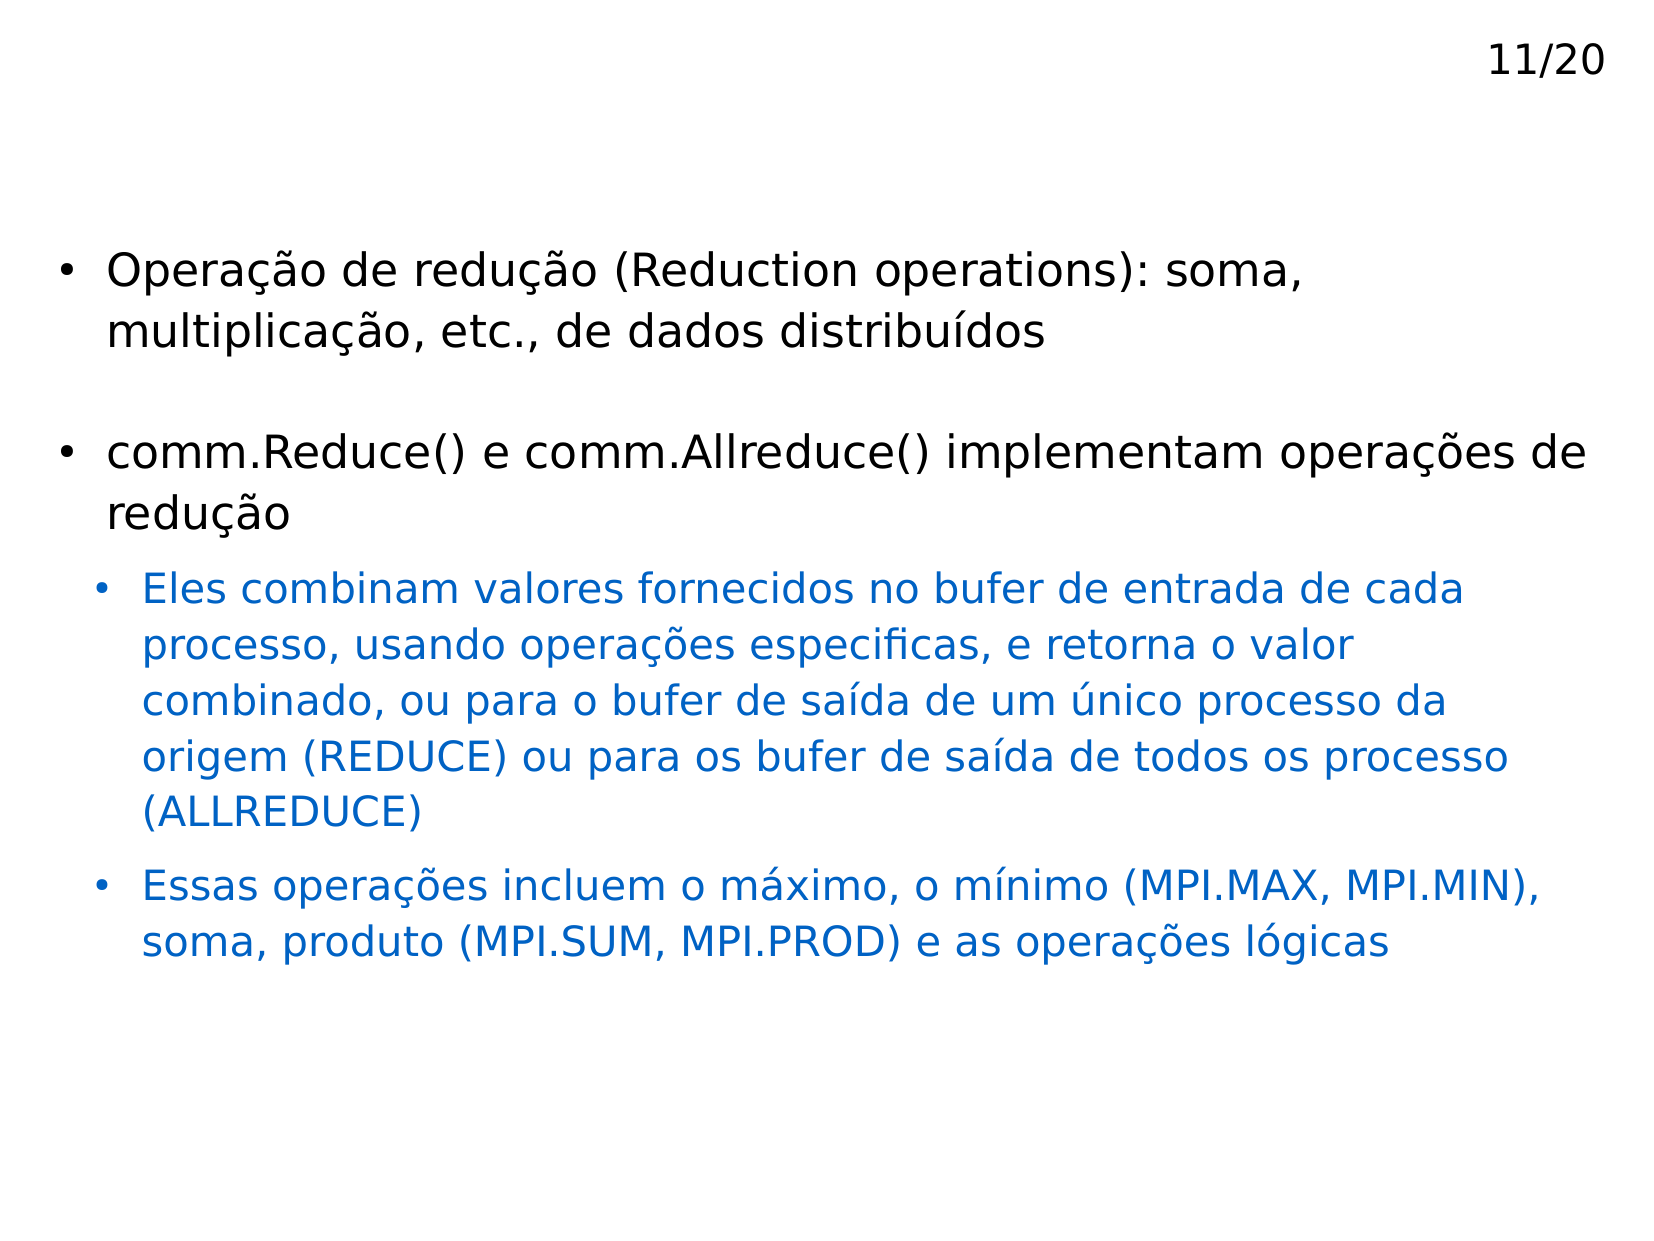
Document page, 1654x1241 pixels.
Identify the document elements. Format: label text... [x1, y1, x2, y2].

list Operação de redução (Reduction operations): soma, multiplicação, etc., de dados distribuídos comm.Reduce() e comm.Allreduce() implementam operações de redução Eles combinam valores fornecidos no bufer de entrada de cada processo, usando operações especificas, e retorna o valor combinado, ou para o bufer de saída de um único processo da origem (REDUCE) ou para os bufer de saída de todos os processo (ALLREDUCE) Essas operações incluem o máximo, o mínimo (MPI.MAX, MPI.MIN), soma, produto (MPI.SUM, MPI.PROD) e as operações lógicas [59, 236, 1595, 1211]
